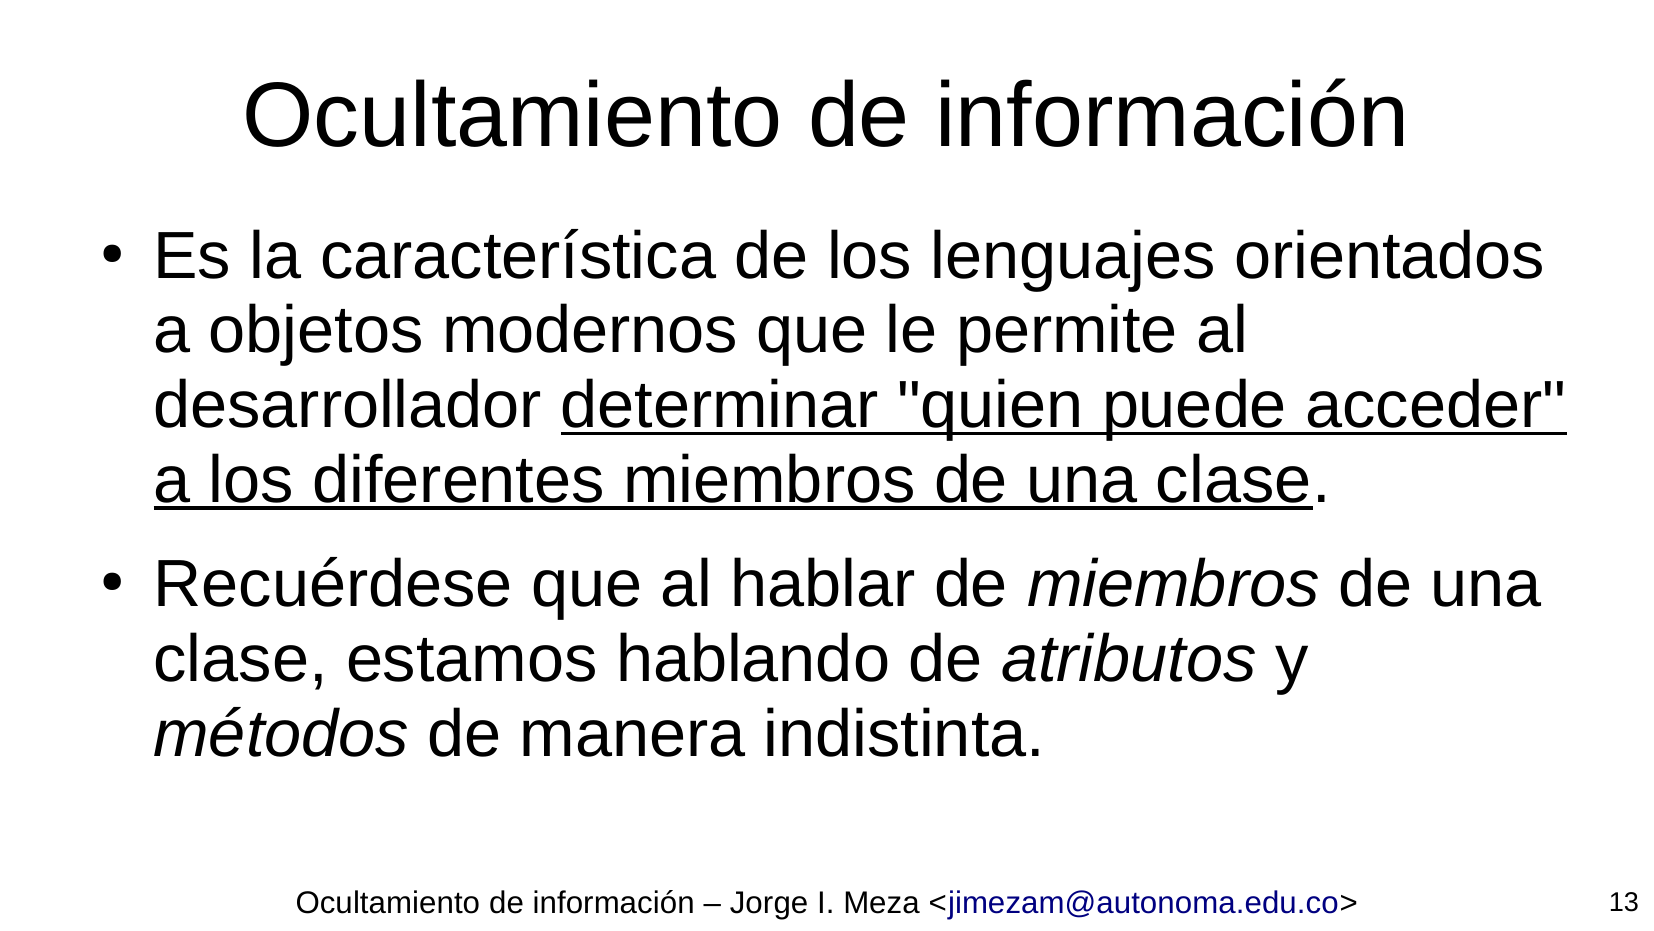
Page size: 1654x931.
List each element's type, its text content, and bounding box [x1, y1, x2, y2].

title Ocultamiento de información [82, 37, 1571, 193]
list Es la característica de los lenguajes orientados a objetos modernos que le permite al desarrollador determinar "quien puede acceder" a los diferentes miembros de una clase. Recuérdese que al hablar de miembros de una clase, estamos hablando de atributos y métodos de manera indistinta. [82, 217, 1571, 879]
